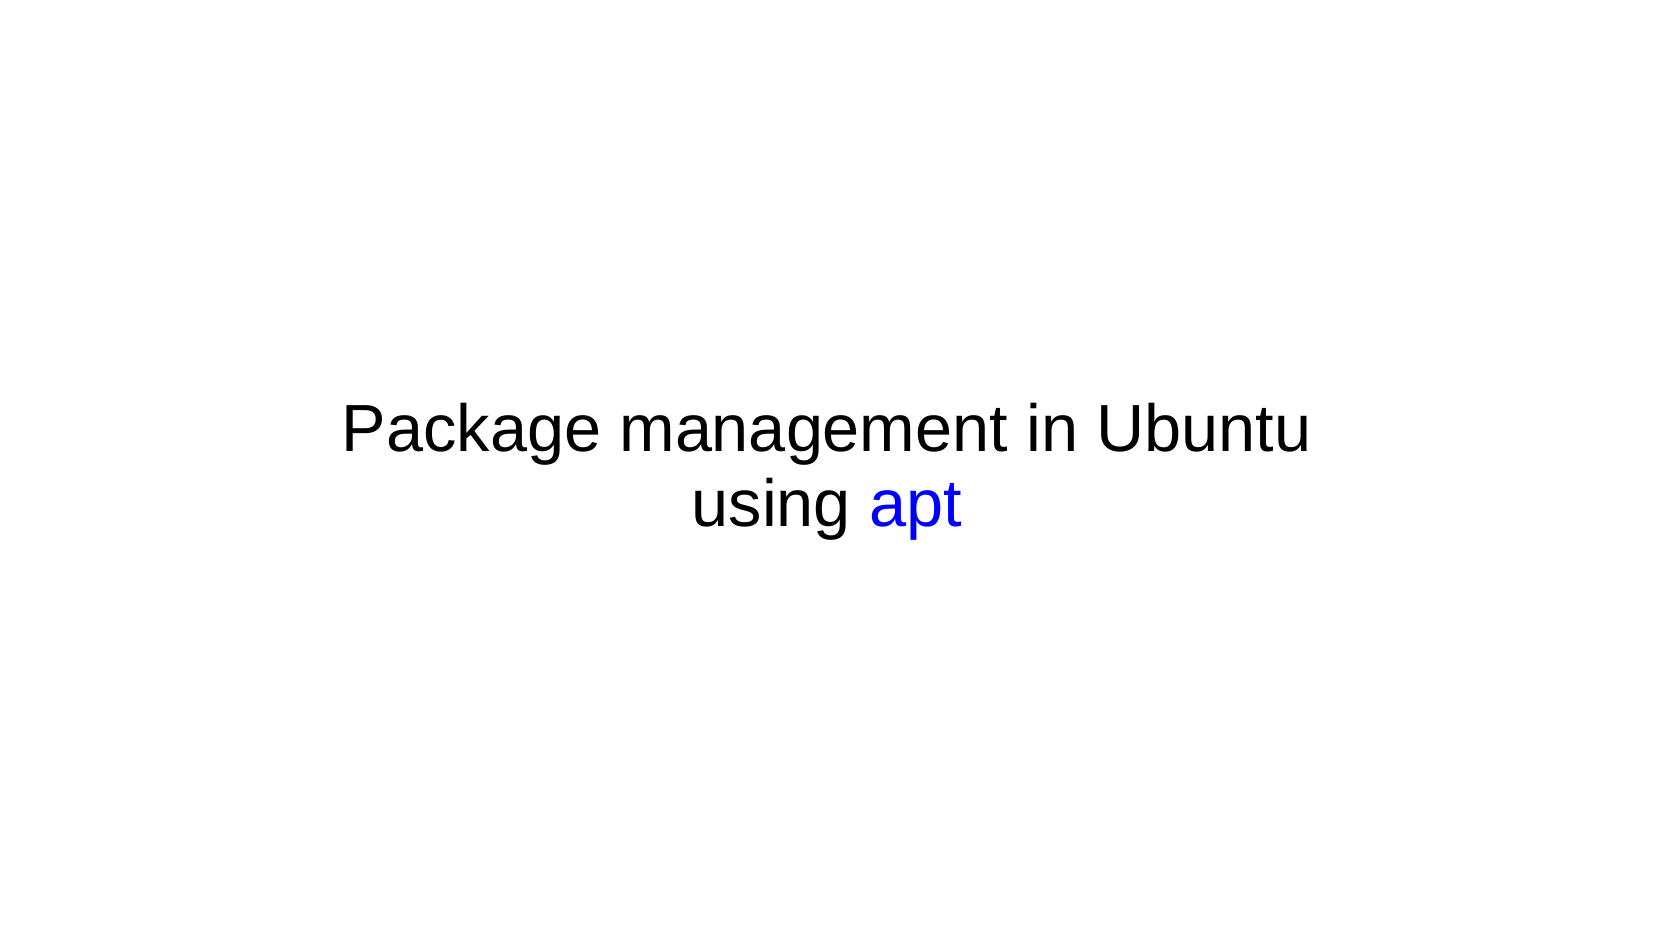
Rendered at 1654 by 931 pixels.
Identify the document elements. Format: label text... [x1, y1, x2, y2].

subtitle Package management in Ubuntu using apt [82, 106, 1571, 827]
